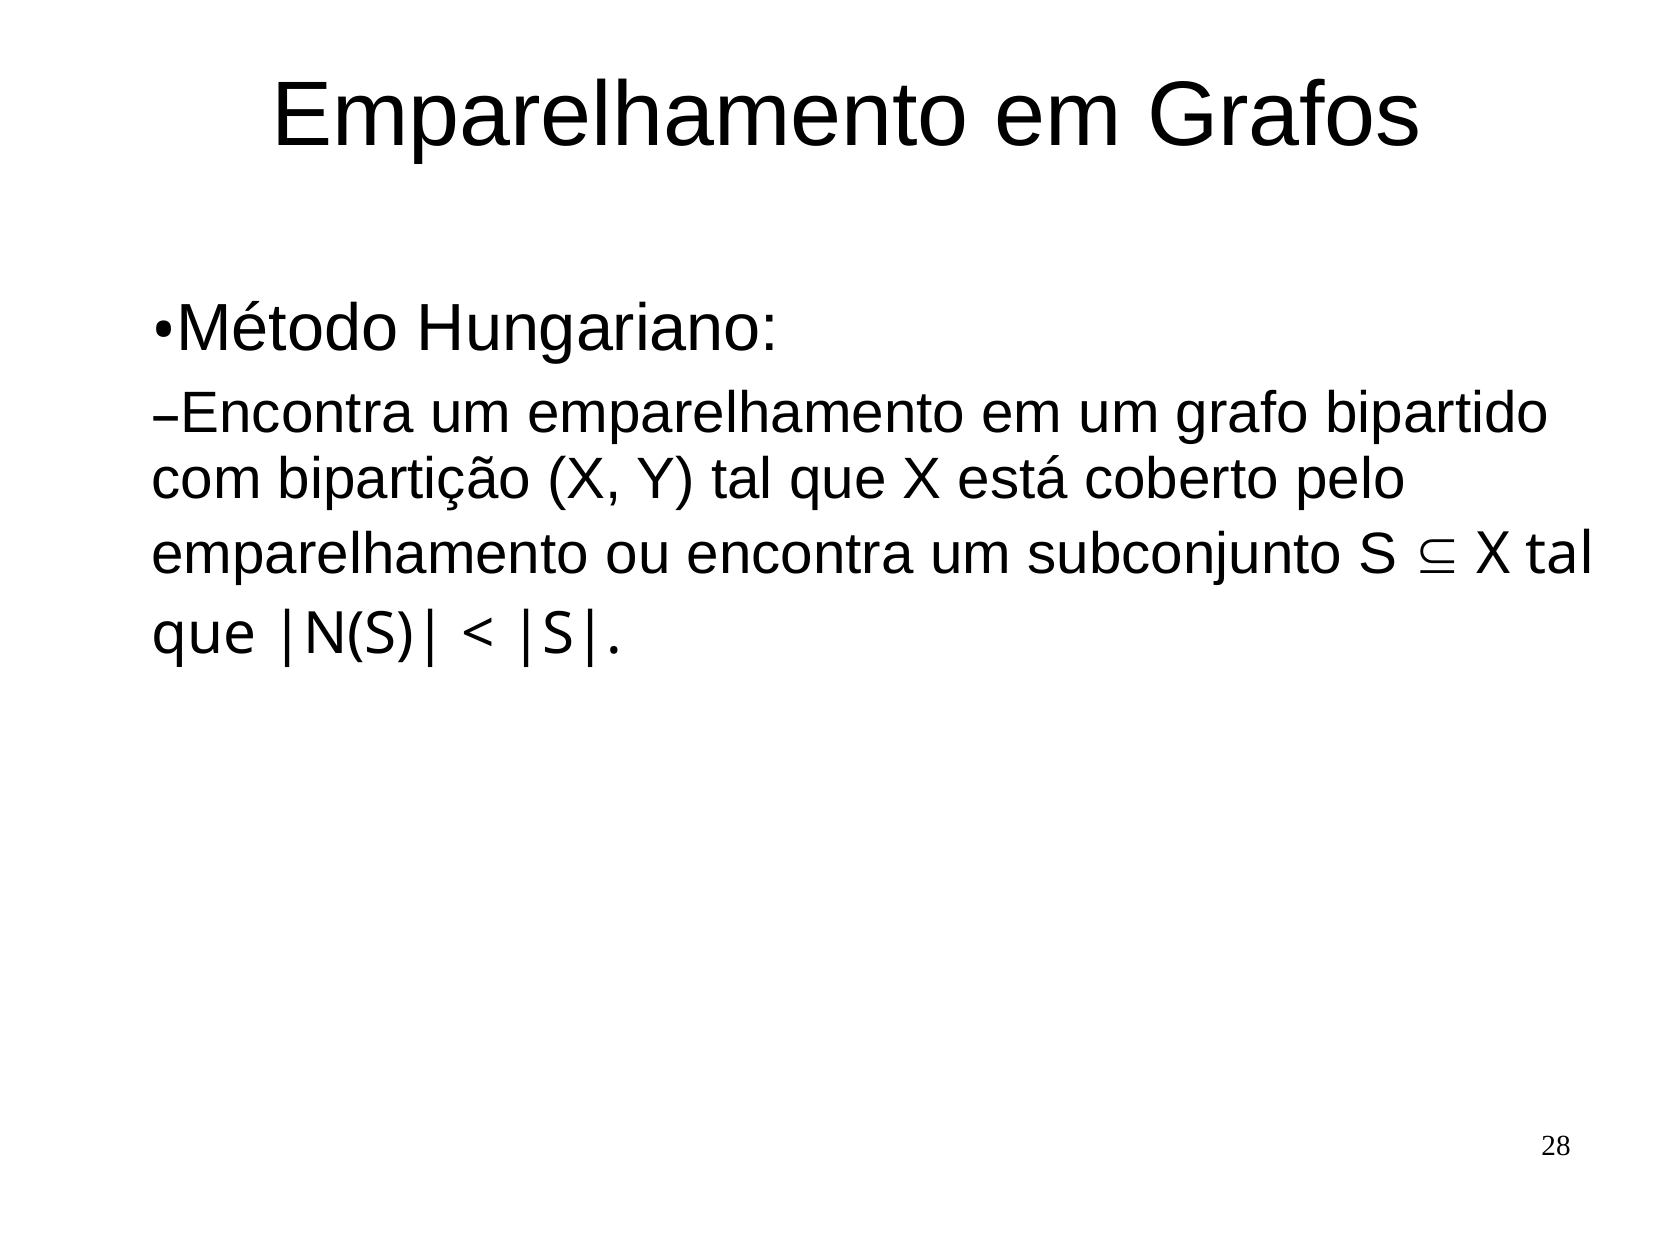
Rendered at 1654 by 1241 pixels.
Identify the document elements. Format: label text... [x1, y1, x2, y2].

title Emparelhamento em Grafos [261, 0, 1433, 228]
list Método Hungariano: Encontra um emparelhamento em um grafo bipartido com bipartição (X, Y) tal que X está coberto pelo emparelhamento ou encontra um subconjunto S  X tal que |N(S)| < |S|. [151, 289, 1599, 1004]
